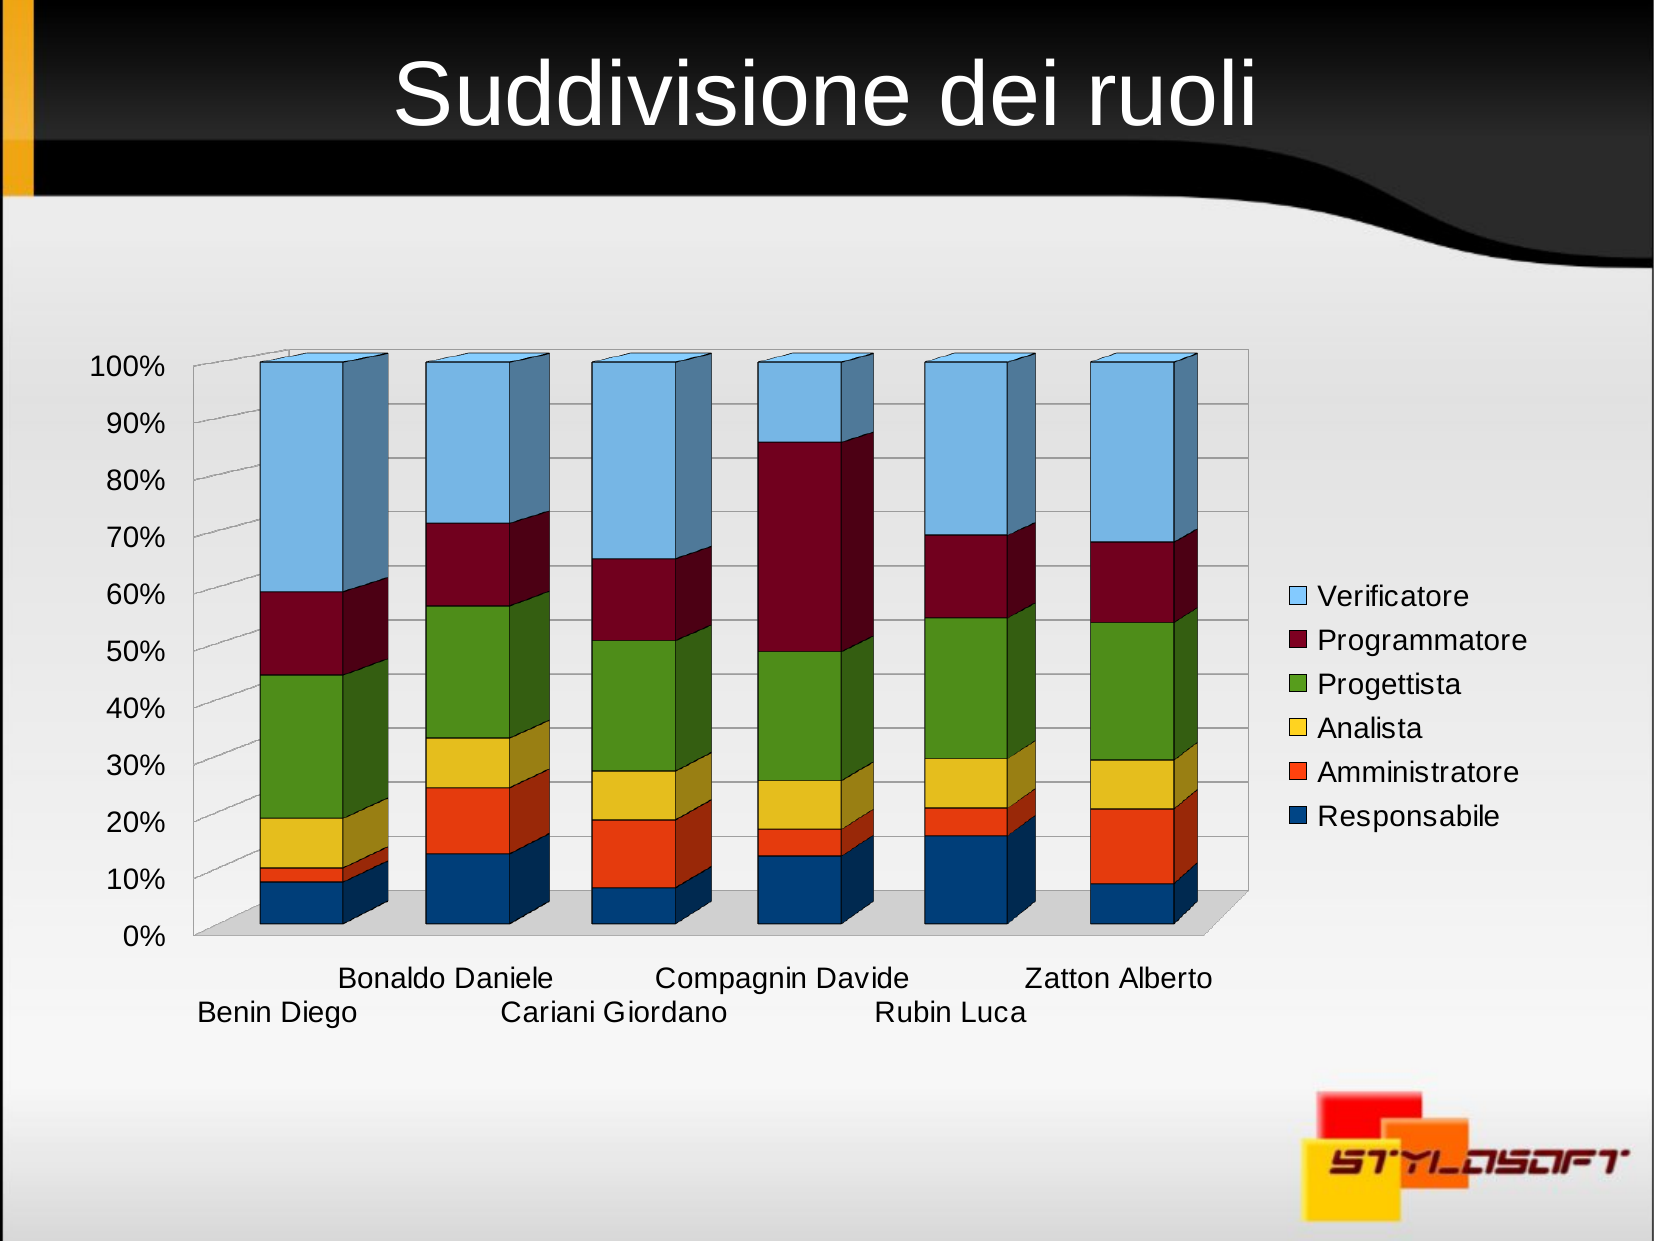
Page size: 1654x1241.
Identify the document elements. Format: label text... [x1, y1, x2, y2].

picture [0, 0, 1654, 1241]
chart [59, 328, 1580, 1063]
title Suddivisione dei ruoli [82, 0, 1571, 191]
